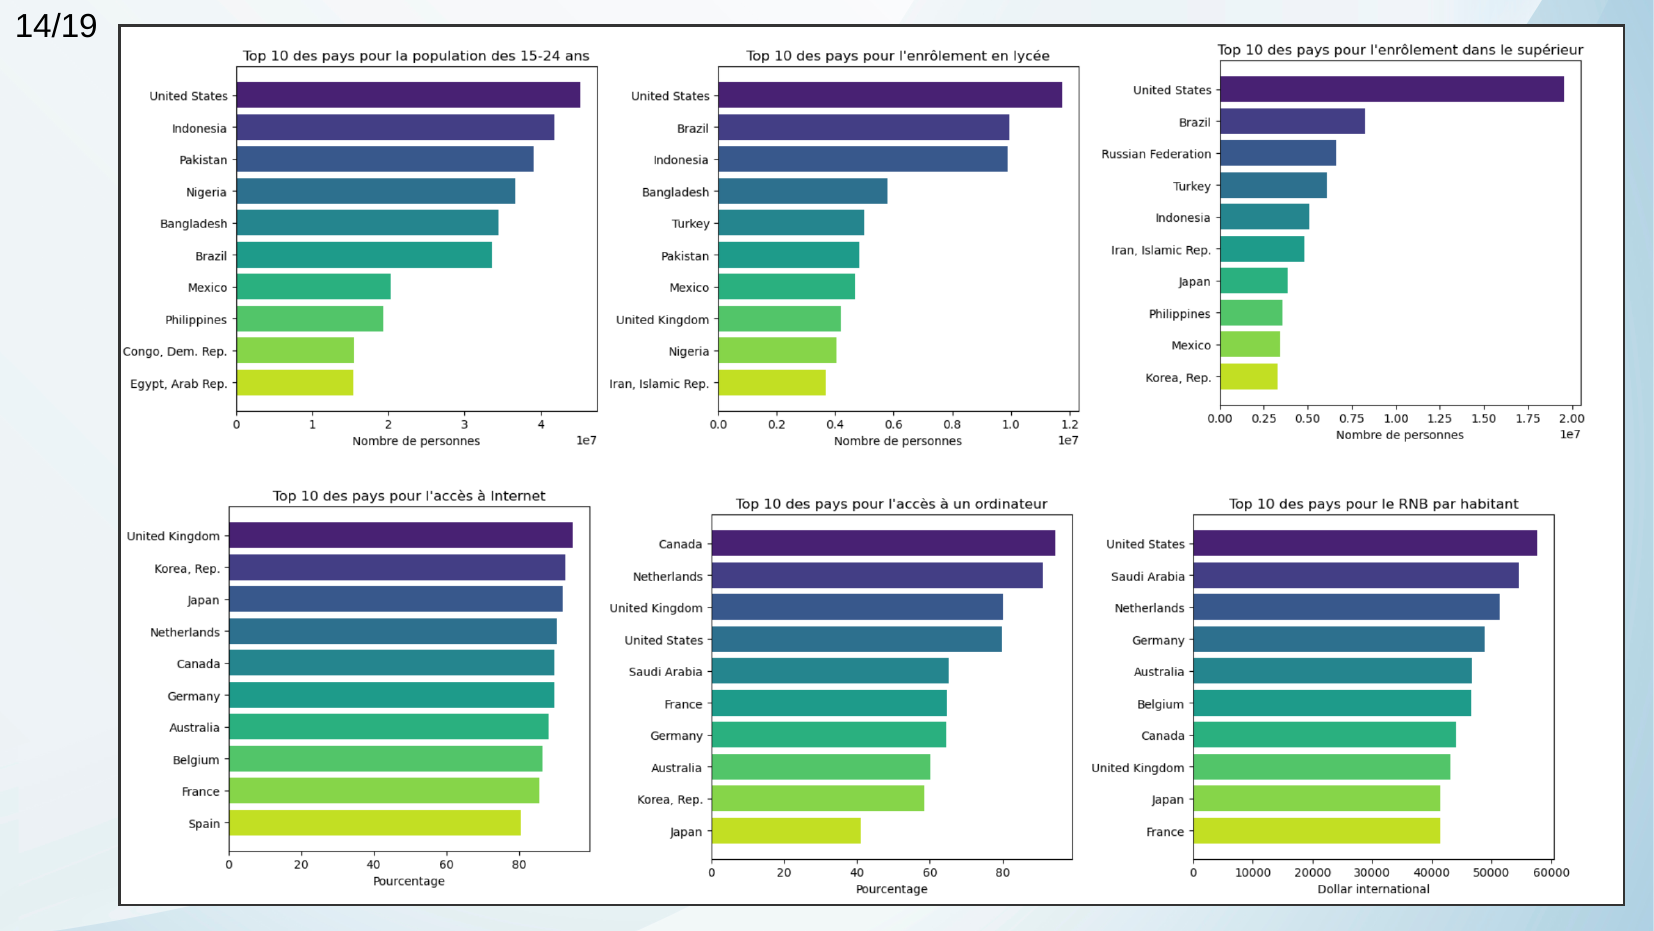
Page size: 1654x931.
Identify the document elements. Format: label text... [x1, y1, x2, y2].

text_box 14/19 [0, 0, 119, 60]
picture [0, 0, 1654, 931]
